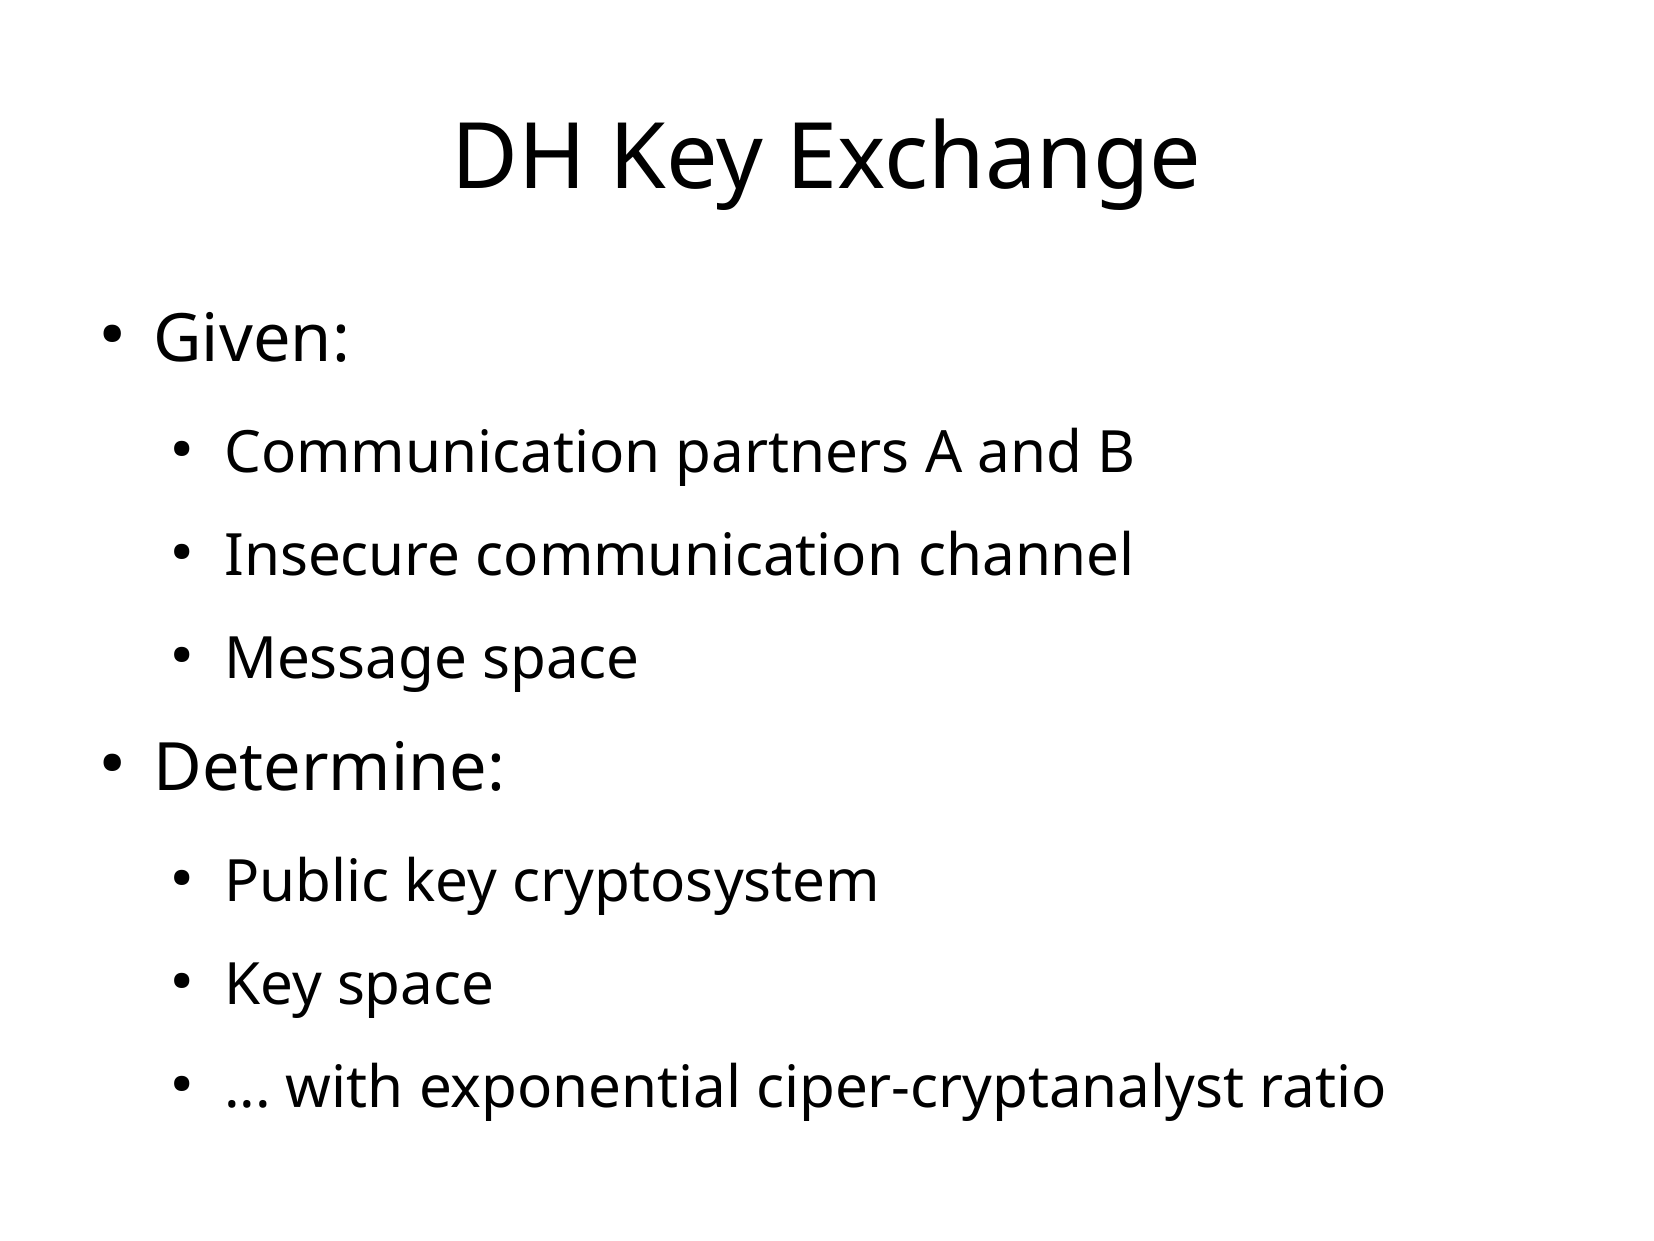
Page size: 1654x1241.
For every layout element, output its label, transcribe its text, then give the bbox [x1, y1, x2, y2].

title DH Key Exchange [82, 49, 1571, 257]
list Given: Communication partners A and B Insecure communication channel Message space Determine: Public key cryptosystem Key space ... with exponential ciper-cryptanalyst ratio [82, 290, 1571, 1109]
